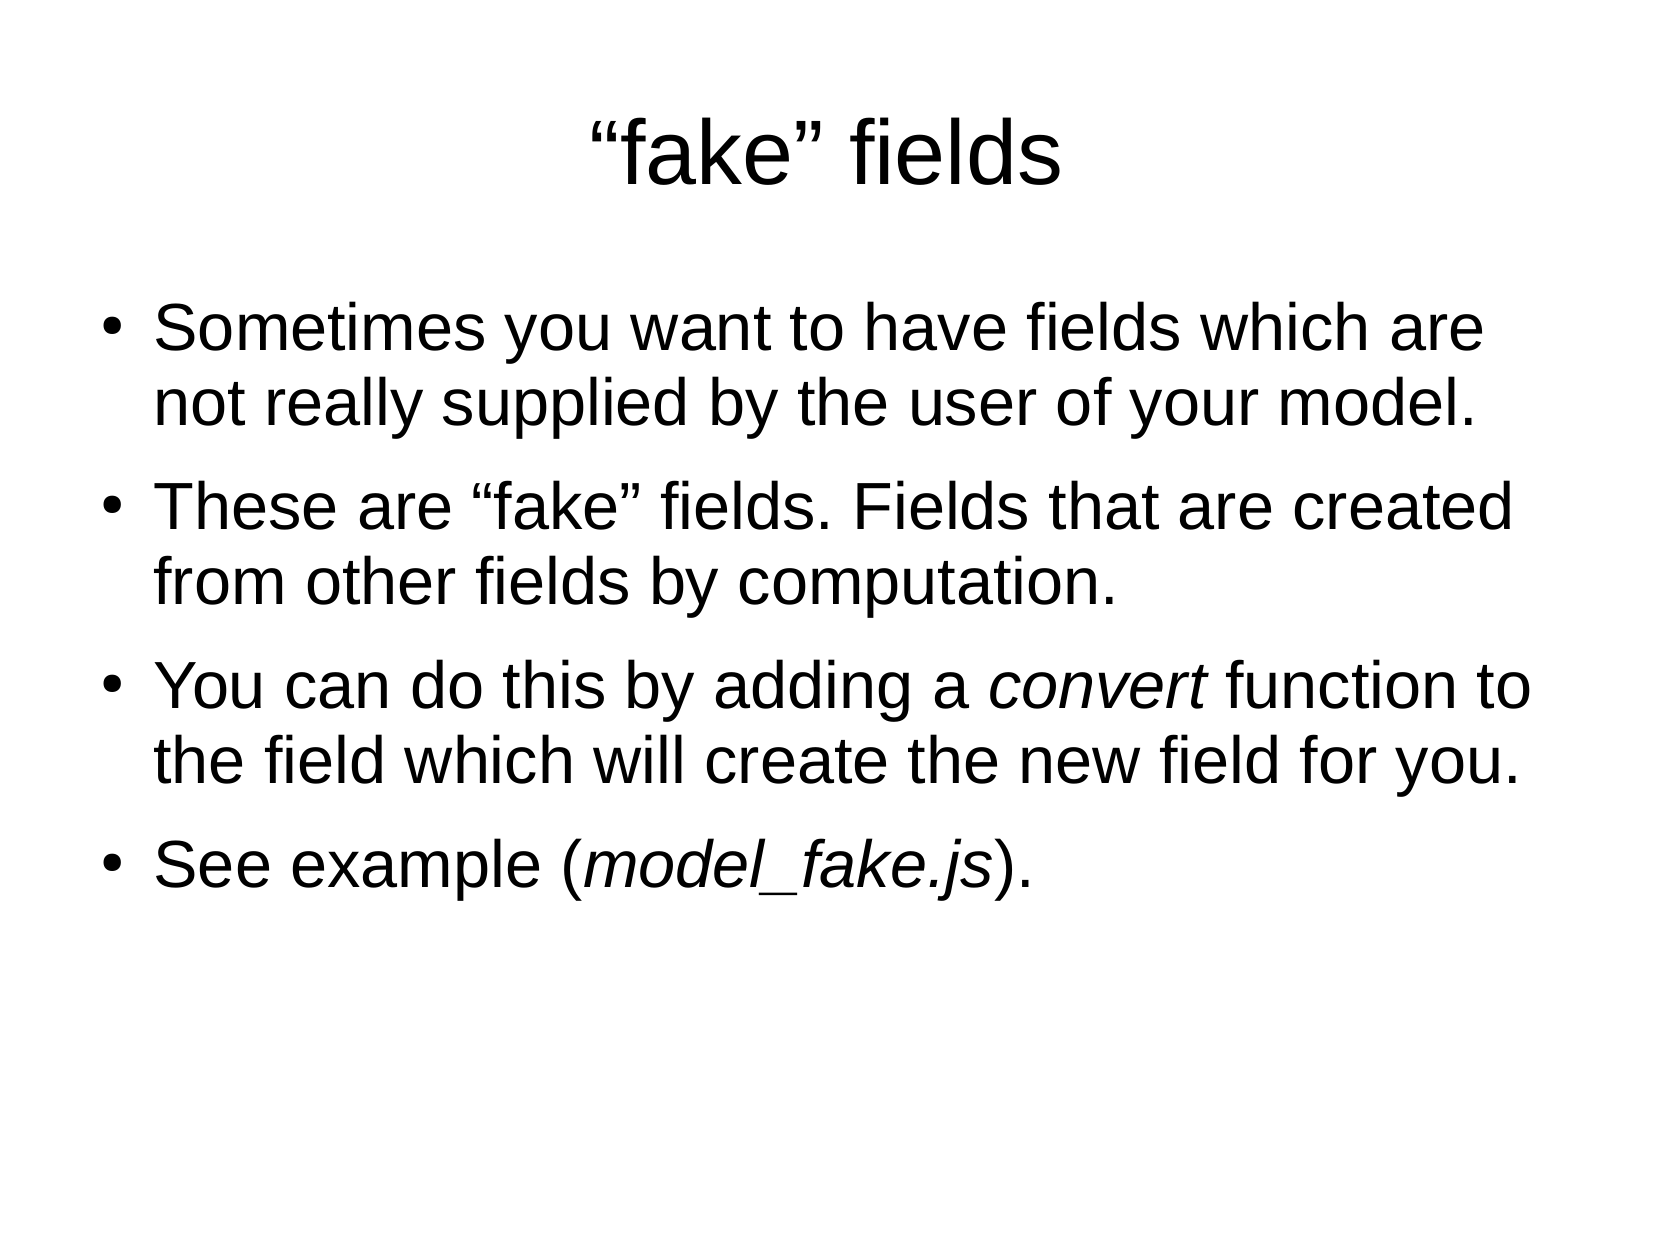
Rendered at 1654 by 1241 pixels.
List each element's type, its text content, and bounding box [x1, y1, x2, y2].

title “fake” fields [82, 49, 1571, 257]
list Sometimes you want to have fields which are not really supplied by the user of your model. These are “fake” fields. Fields that are created from other fields by computation. You can do this by adding a convert function to the field which will create the new field for you. See example (model_fake.js). [82, 290, 1538, 1010]
